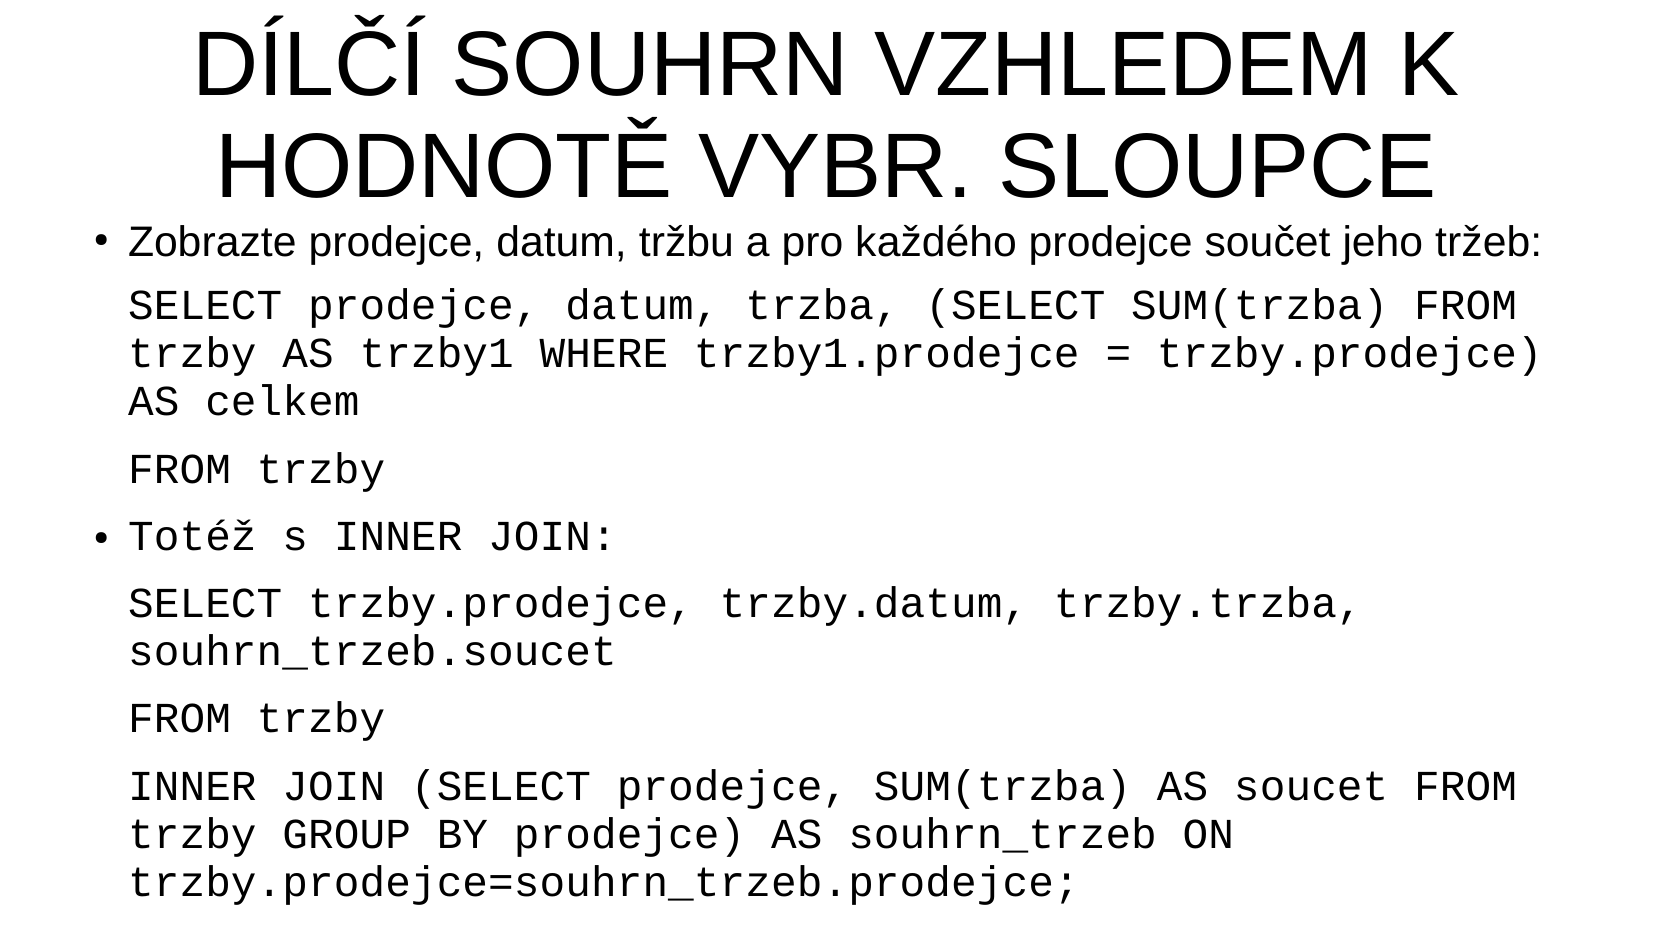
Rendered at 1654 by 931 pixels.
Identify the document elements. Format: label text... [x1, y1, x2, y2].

title DÍLČÍ SOUHRN VZHLEDEM K HODNOTĚ VYBR. SLOUPCE [82, 12, 1571, 217]
list Zobrazte prodejce, datum, tržbu a pro každého prodejce součet jeho tržeb: SELECT prodejce, datum, trzba, (SELECT SUM(trzba) FROM trzby AS trzby1 WHERE trzby1.prodejce = trzby.prodejce) AS celkem FROM trzby Totéž s INNER JOIN: SELECT trzby.prodejce, trzby.datum, trzby.trzba, souhrn_trzeb.soucet FROM trzby INNER JOIN (SELECT prodejce, SUM(trzba) AS soucet FROM trzby GROUP BY prodejce) AS souhrn_trzeb ON trzby.prodejce=souhrn_trzeb.prodejce; [82, 217, 1571, 916]
